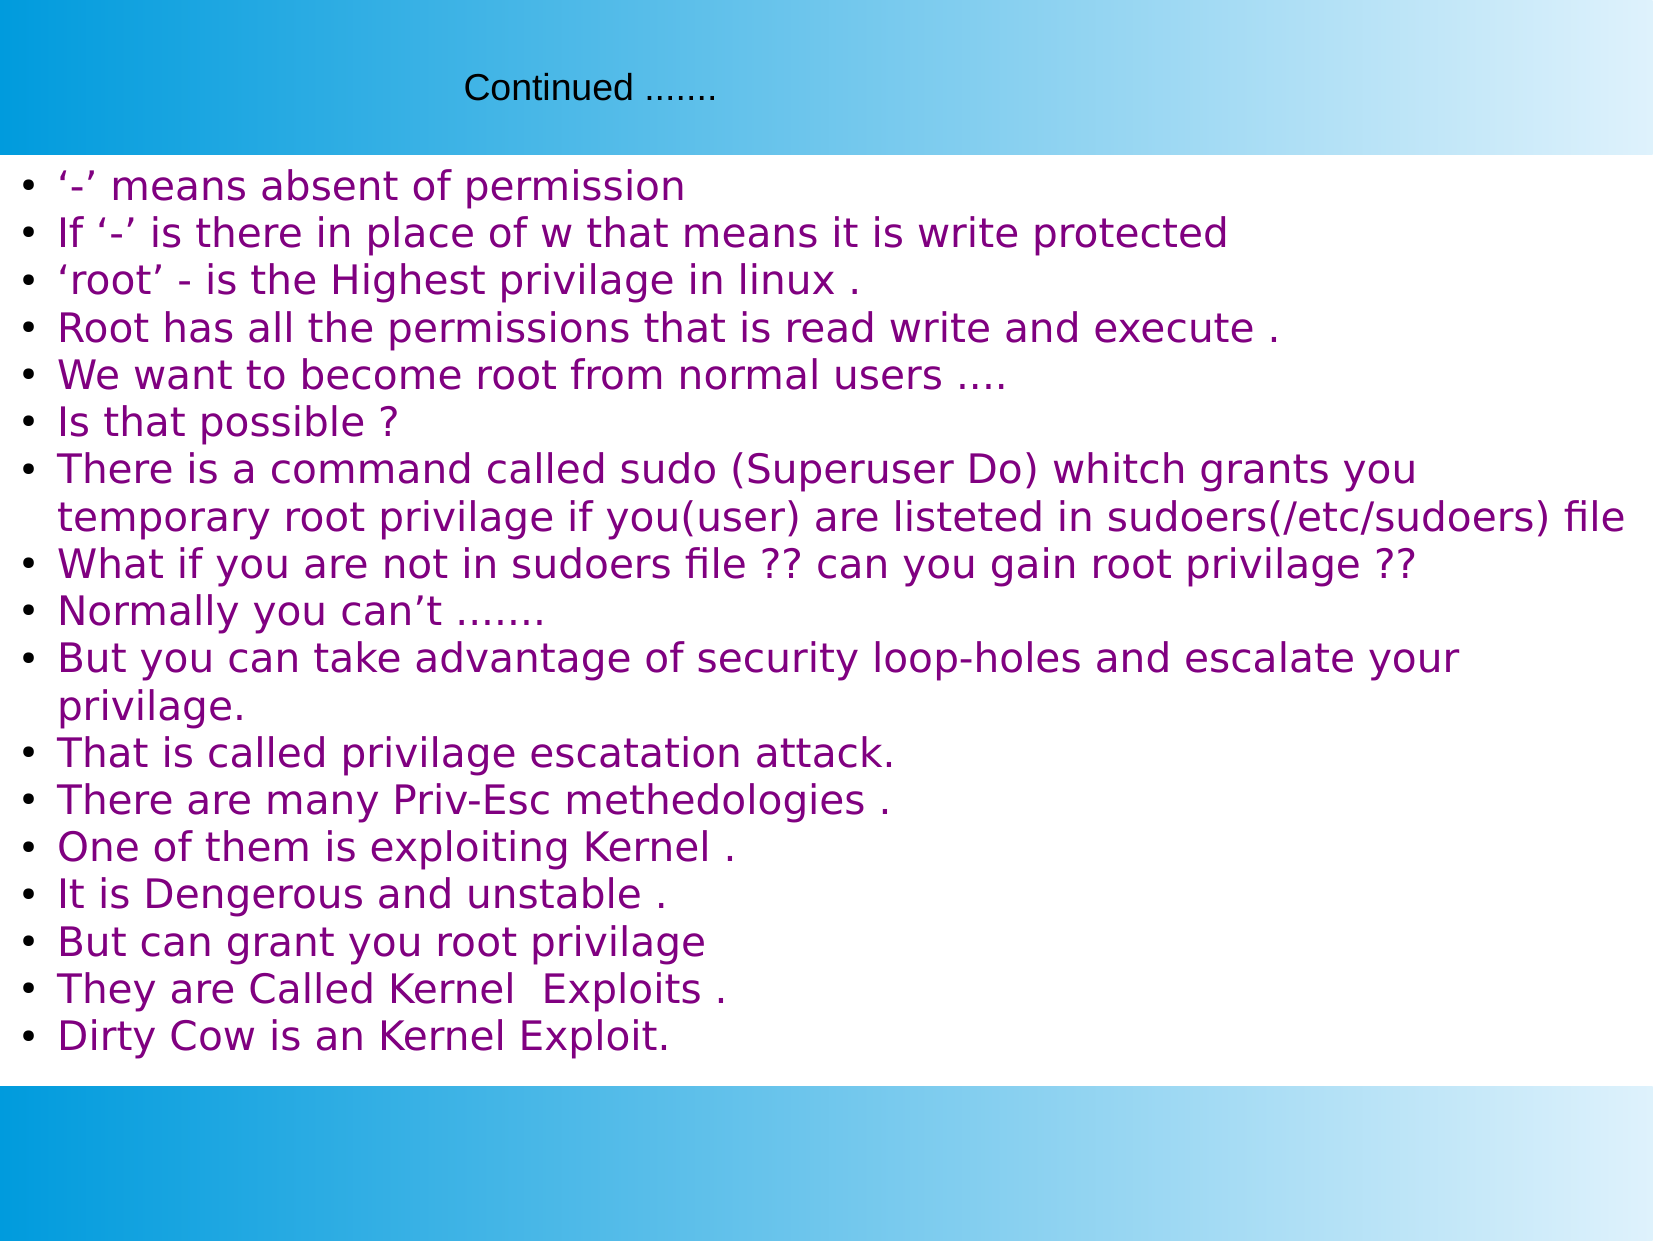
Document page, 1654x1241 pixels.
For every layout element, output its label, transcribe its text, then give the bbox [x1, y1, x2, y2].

text_box Continued ....... [448, 59, 733, 116]
text_box ‘-’ means absent of permission If ‘-’ is there in place of w that means it is write protected ‘root’ - is the Highest privilage in linux . Root has all the permissions that is read write and execute . We want to become root from normal users .... Is that possible ? There is a command called sudo (Superuser Do) whitch grants you temporary root privilage if you(user) are listeted in sudoers(/etc/sudoers) file What if you are not in sudoers file ?? can you gain root privilage ?? Normally you can’t ....... But you can take advantage of security loop-holes and escalate your privilage. That is called privilage escatation attack. There are many Priv-Esc methedologies . One of them is exploiting Kernel . It is Dengerous and unstable . But can grant you root privilage They are Called Kernel Exploits . Dirty Cow is an Kernel Exploit. [6, 155, 1654, 1112]
